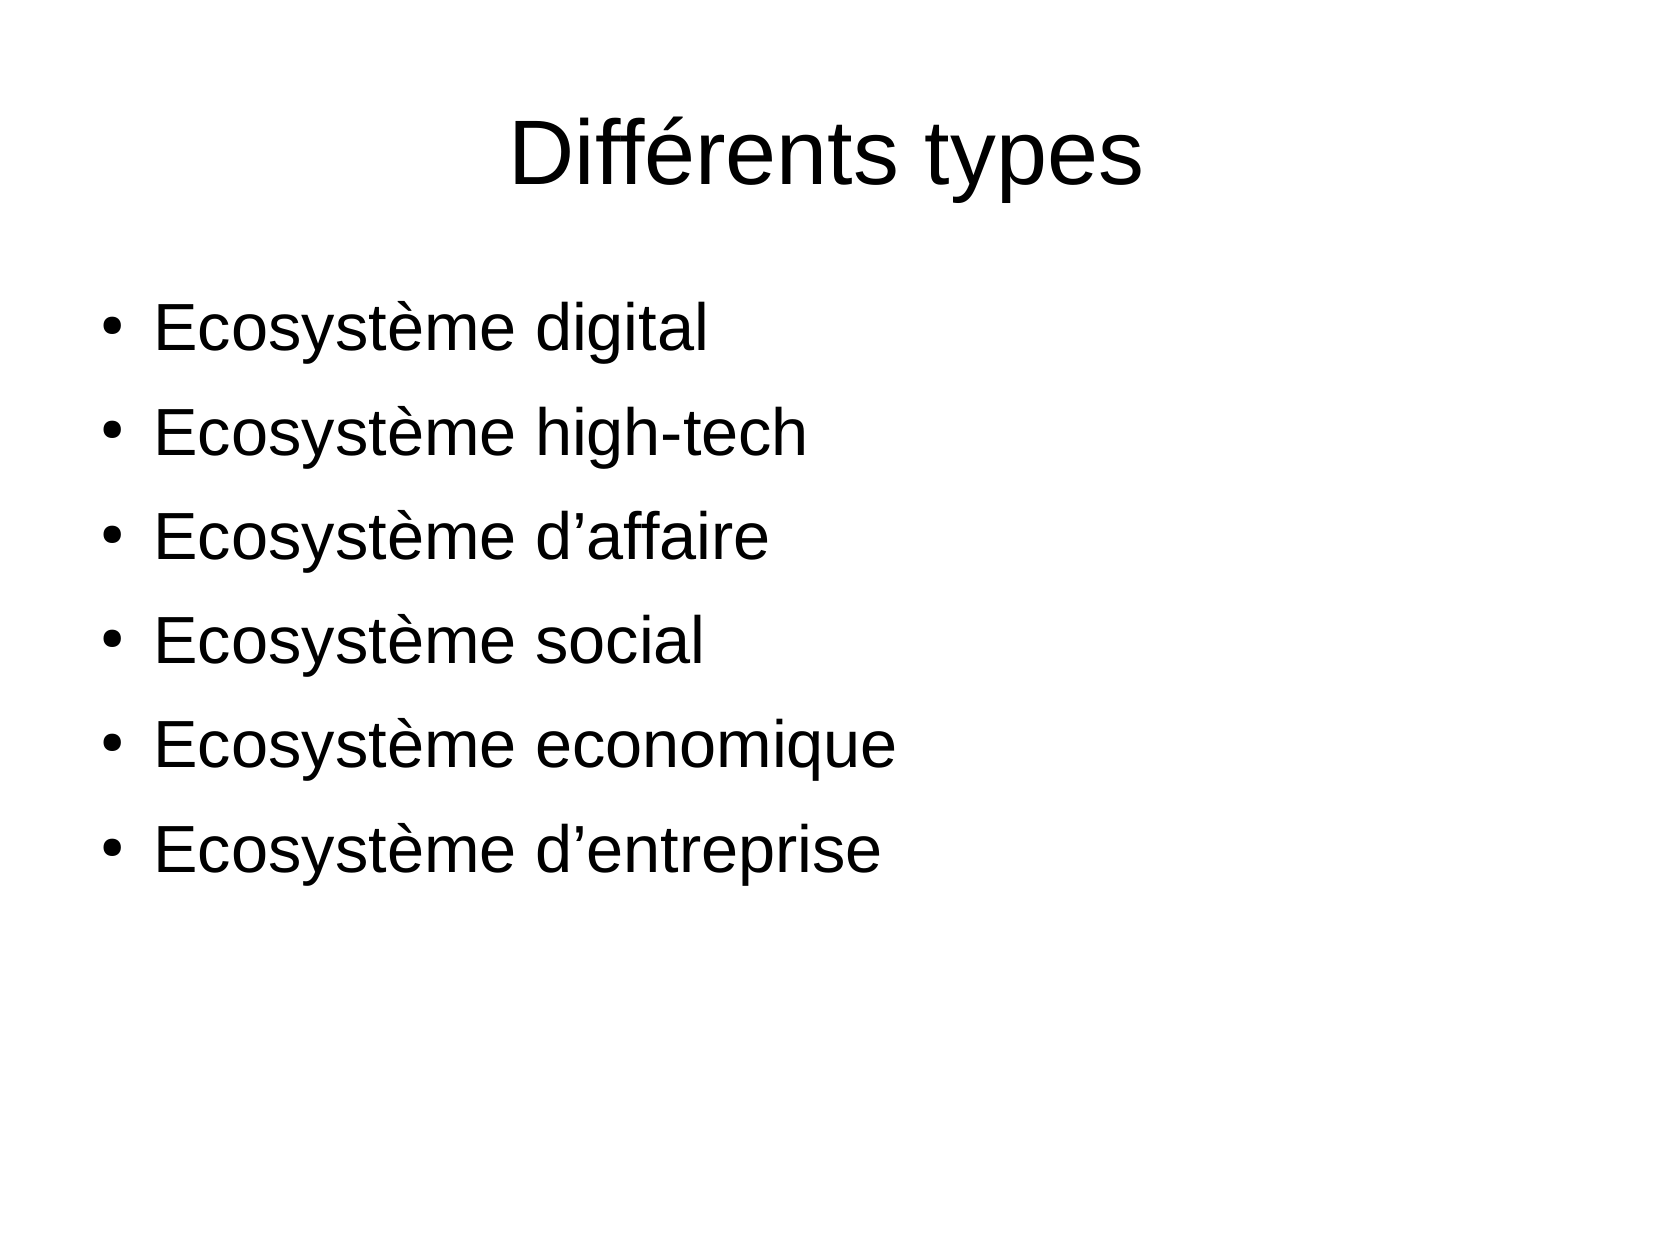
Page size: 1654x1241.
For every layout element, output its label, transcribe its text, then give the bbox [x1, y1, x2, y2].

list Ecosystème digital Ecosystème high-tech Ecosystème d’affaire Ecosystème social Ecosystème economique Ecosystème d’entreprise [82, 290, 1571, 1010]
title Différents types [82, 49, 1571, 257]
